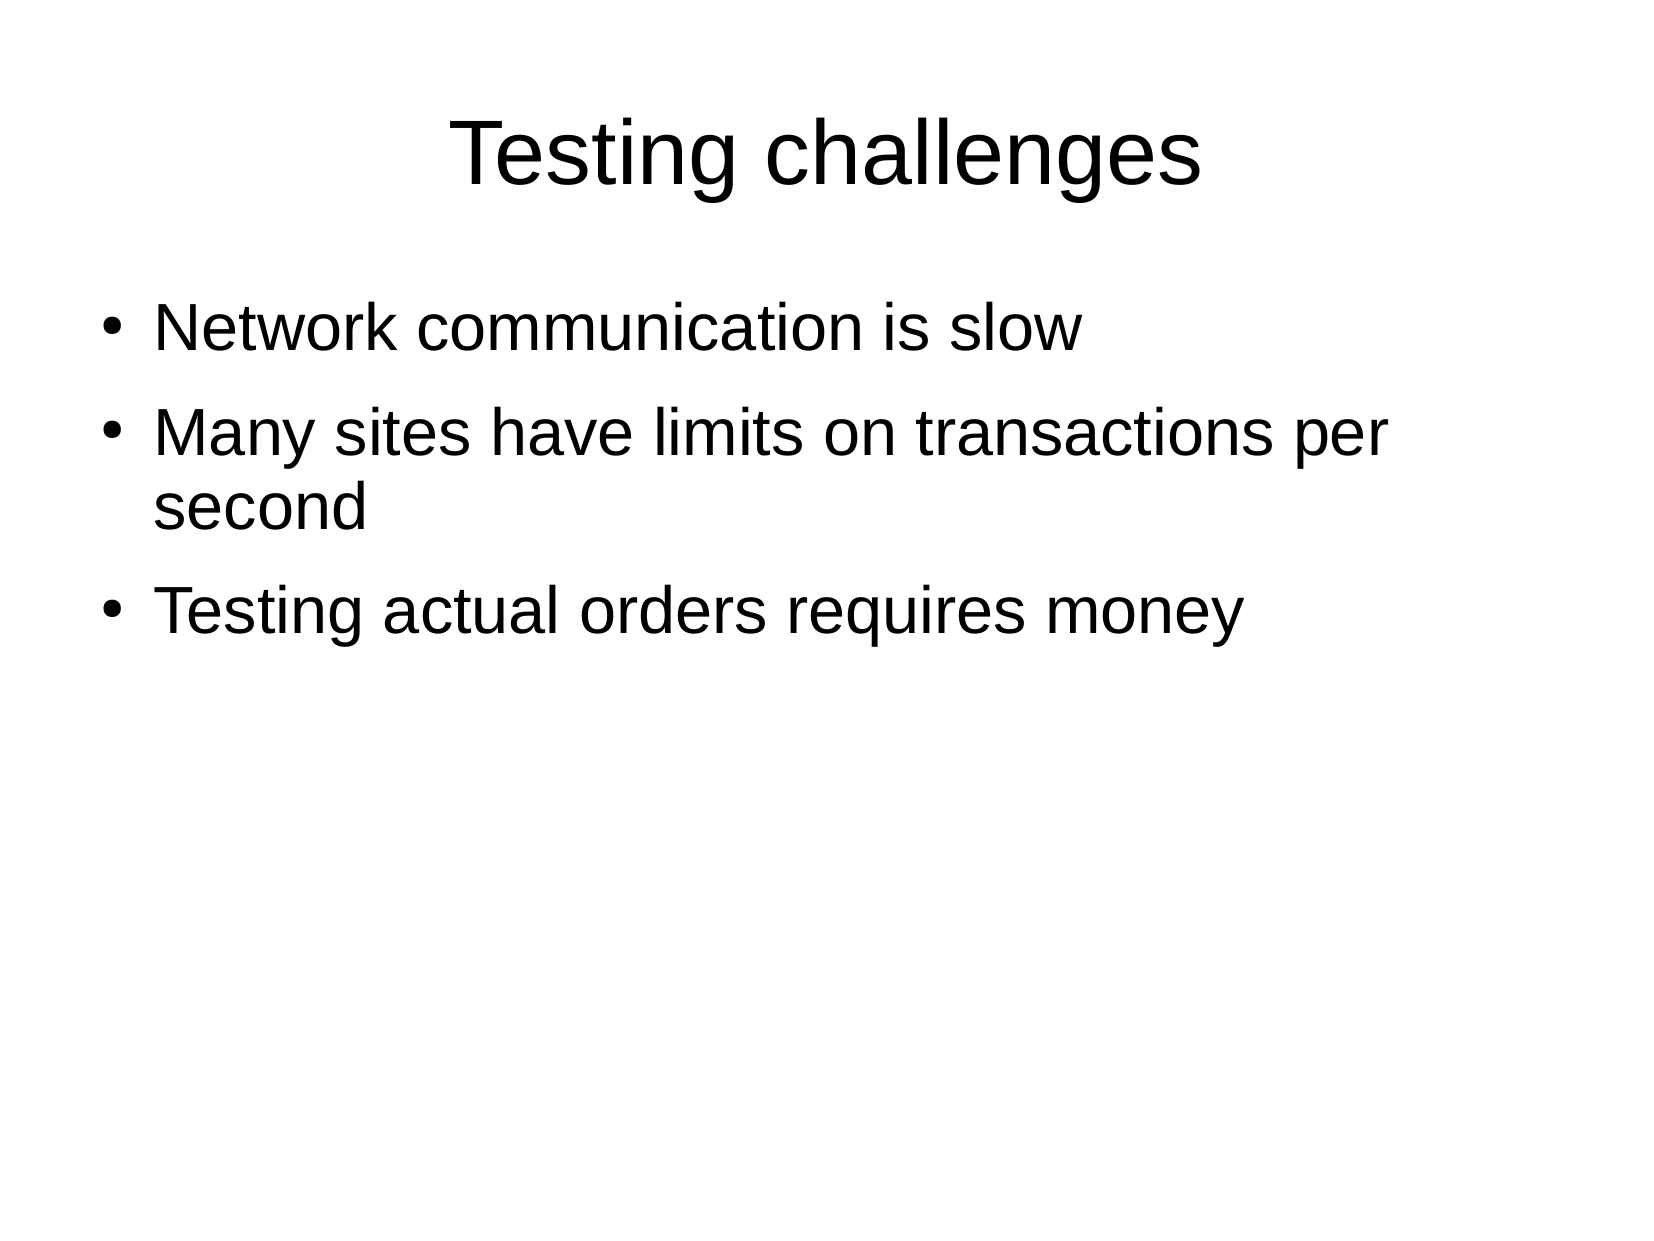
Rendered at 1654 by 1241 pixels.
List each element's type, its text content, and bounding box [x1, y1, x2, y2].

list Network communication is slow Many sites have limits on transactions per second Testing actual orders requires money [82, 290, 1571, 1010]
title Testing challenges [82, 49, 1571, 257]
